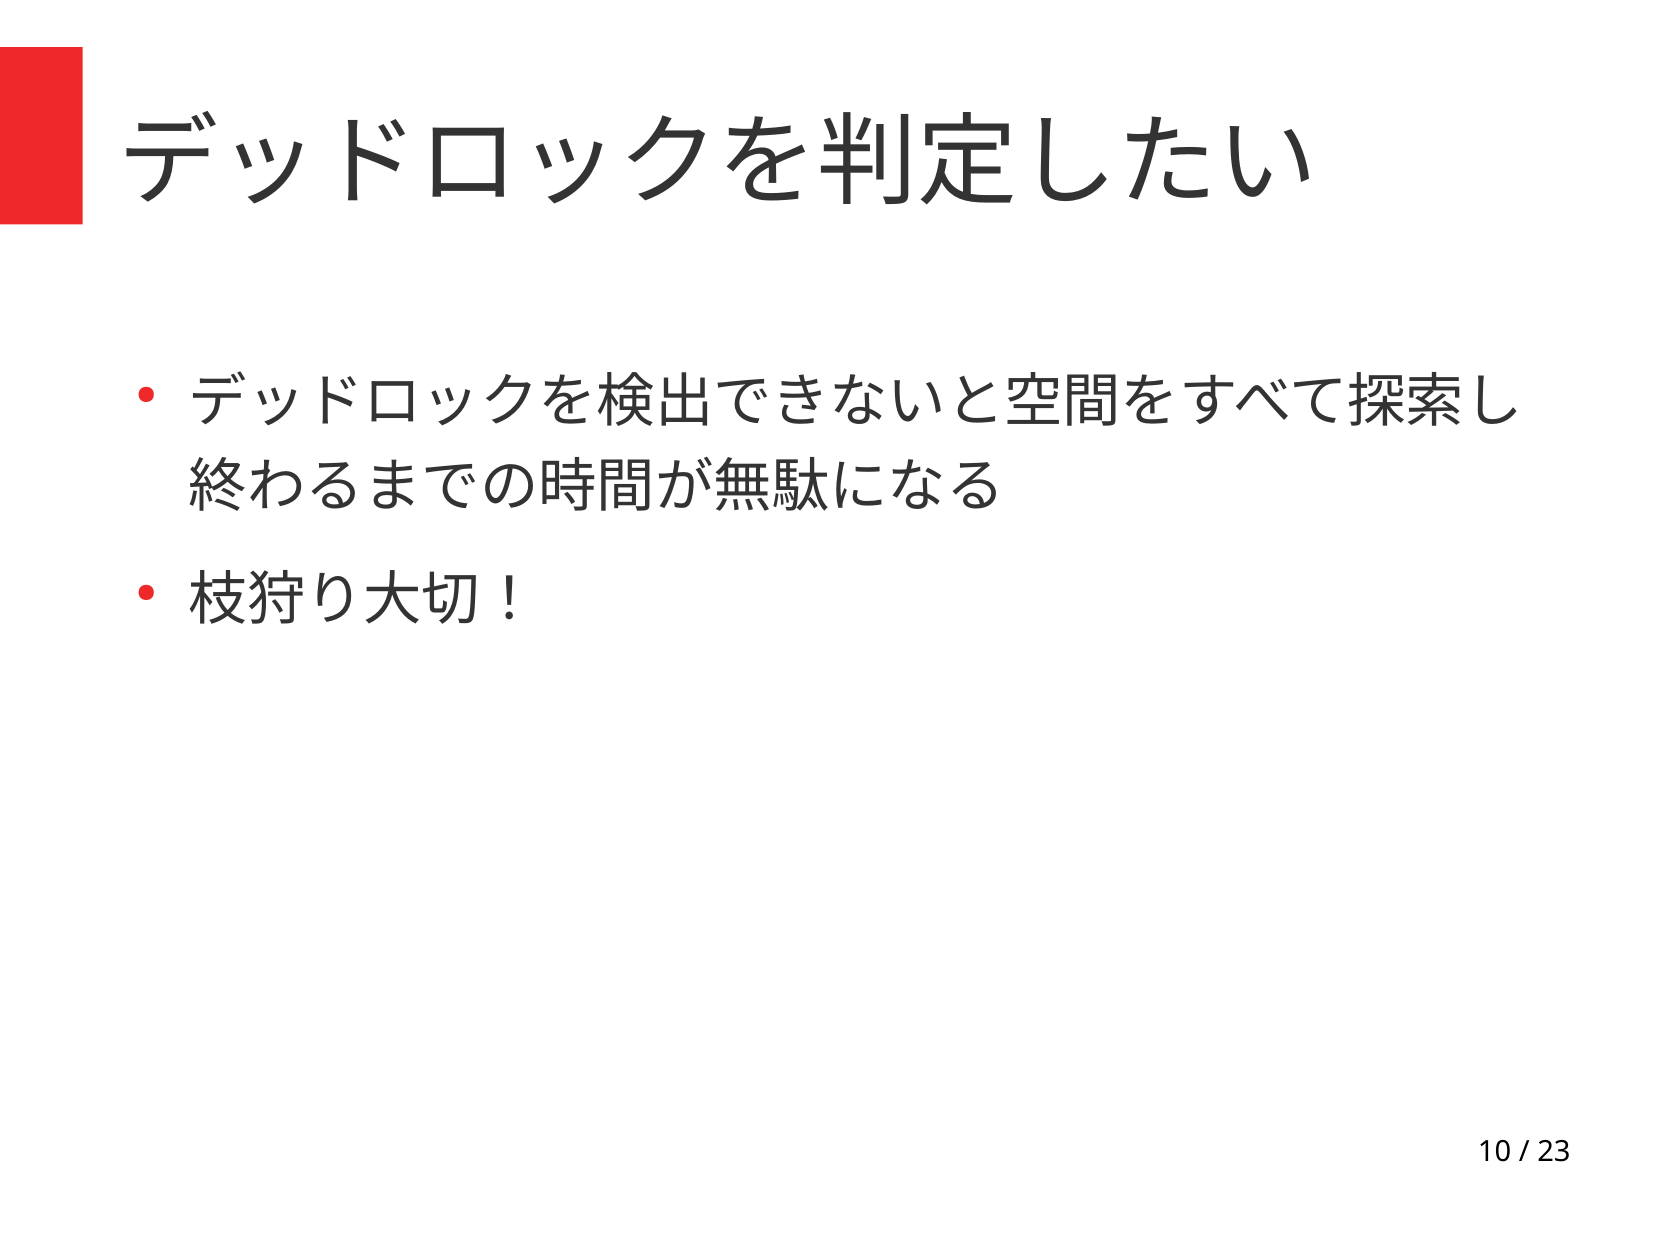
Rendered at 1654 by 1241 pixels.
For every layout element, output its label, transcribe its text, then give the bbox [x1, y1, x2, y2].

title デッドロックを判定したい [118, 49, 1571, 257]
list デッドロックを検出できないと空間をすべて探索し終わるまでの時間が無駄になる 枝狩り大切！ [118, 354, 1536, 1074]
